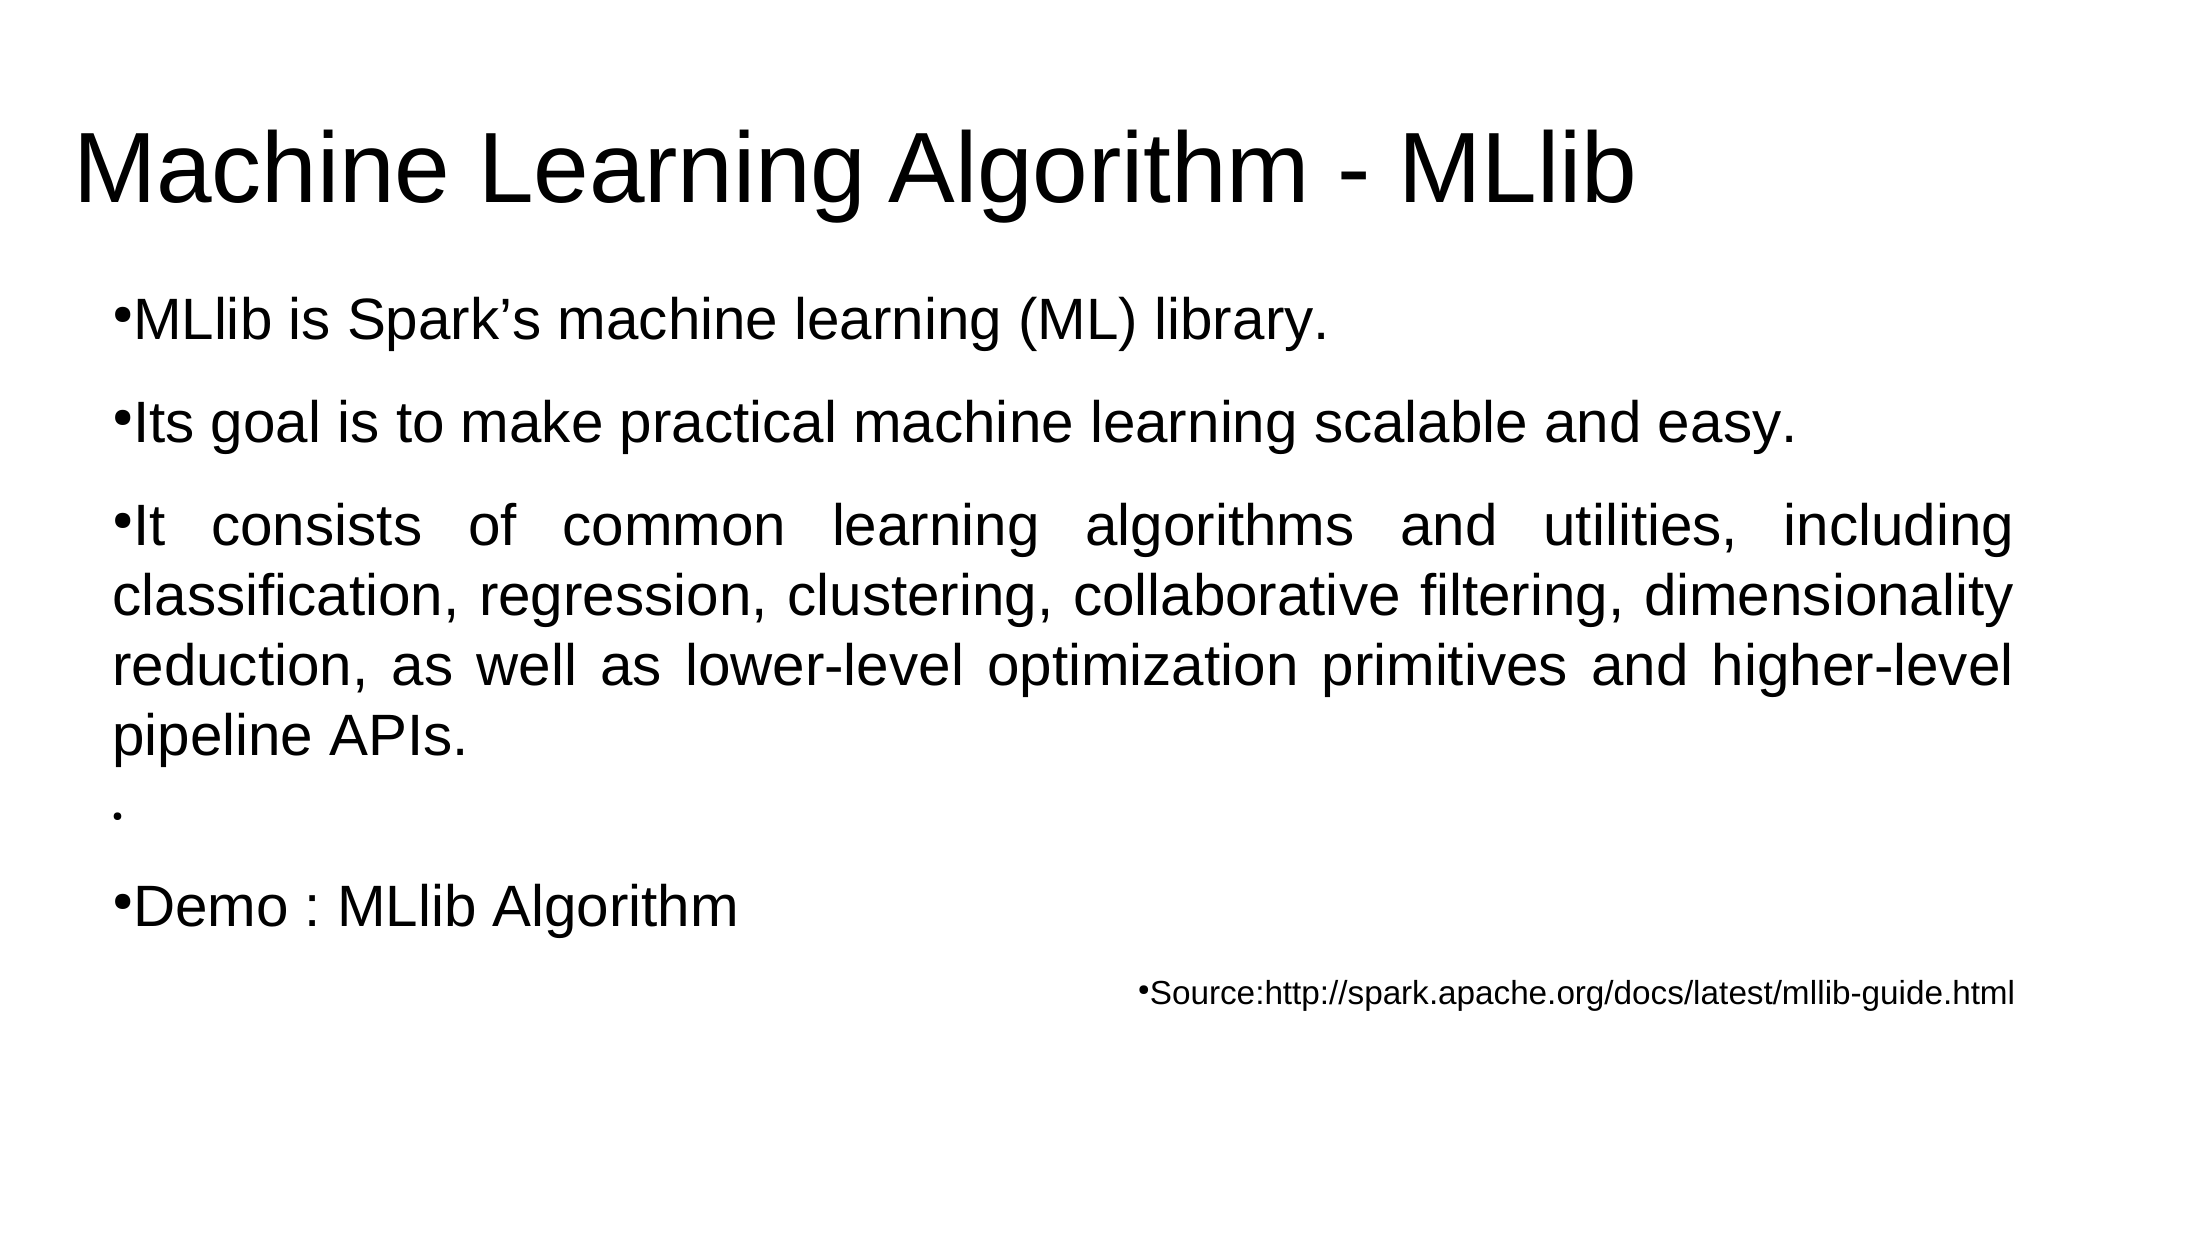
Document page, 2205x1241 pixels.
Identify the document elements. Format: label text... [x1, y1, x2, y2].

text_box MLlib is Spark’s machine learning (ML) library. Its goal is to make practical machine learning scalable and easy. It consists of common learning algorithms and utilities, including classification, regression, clustering, collaborative filtering, dimensionality reduction, as well as lower-level optimization primitives and higher-level pipeline APIs. Demo : MLlib Algorithm Source:http://spark.apache.org/docs/latest/mllib-guide.html [97, 273, 2132, 1160]
title Machine Learning Algorithm - MLlib [73, 66, 2058, 274]
